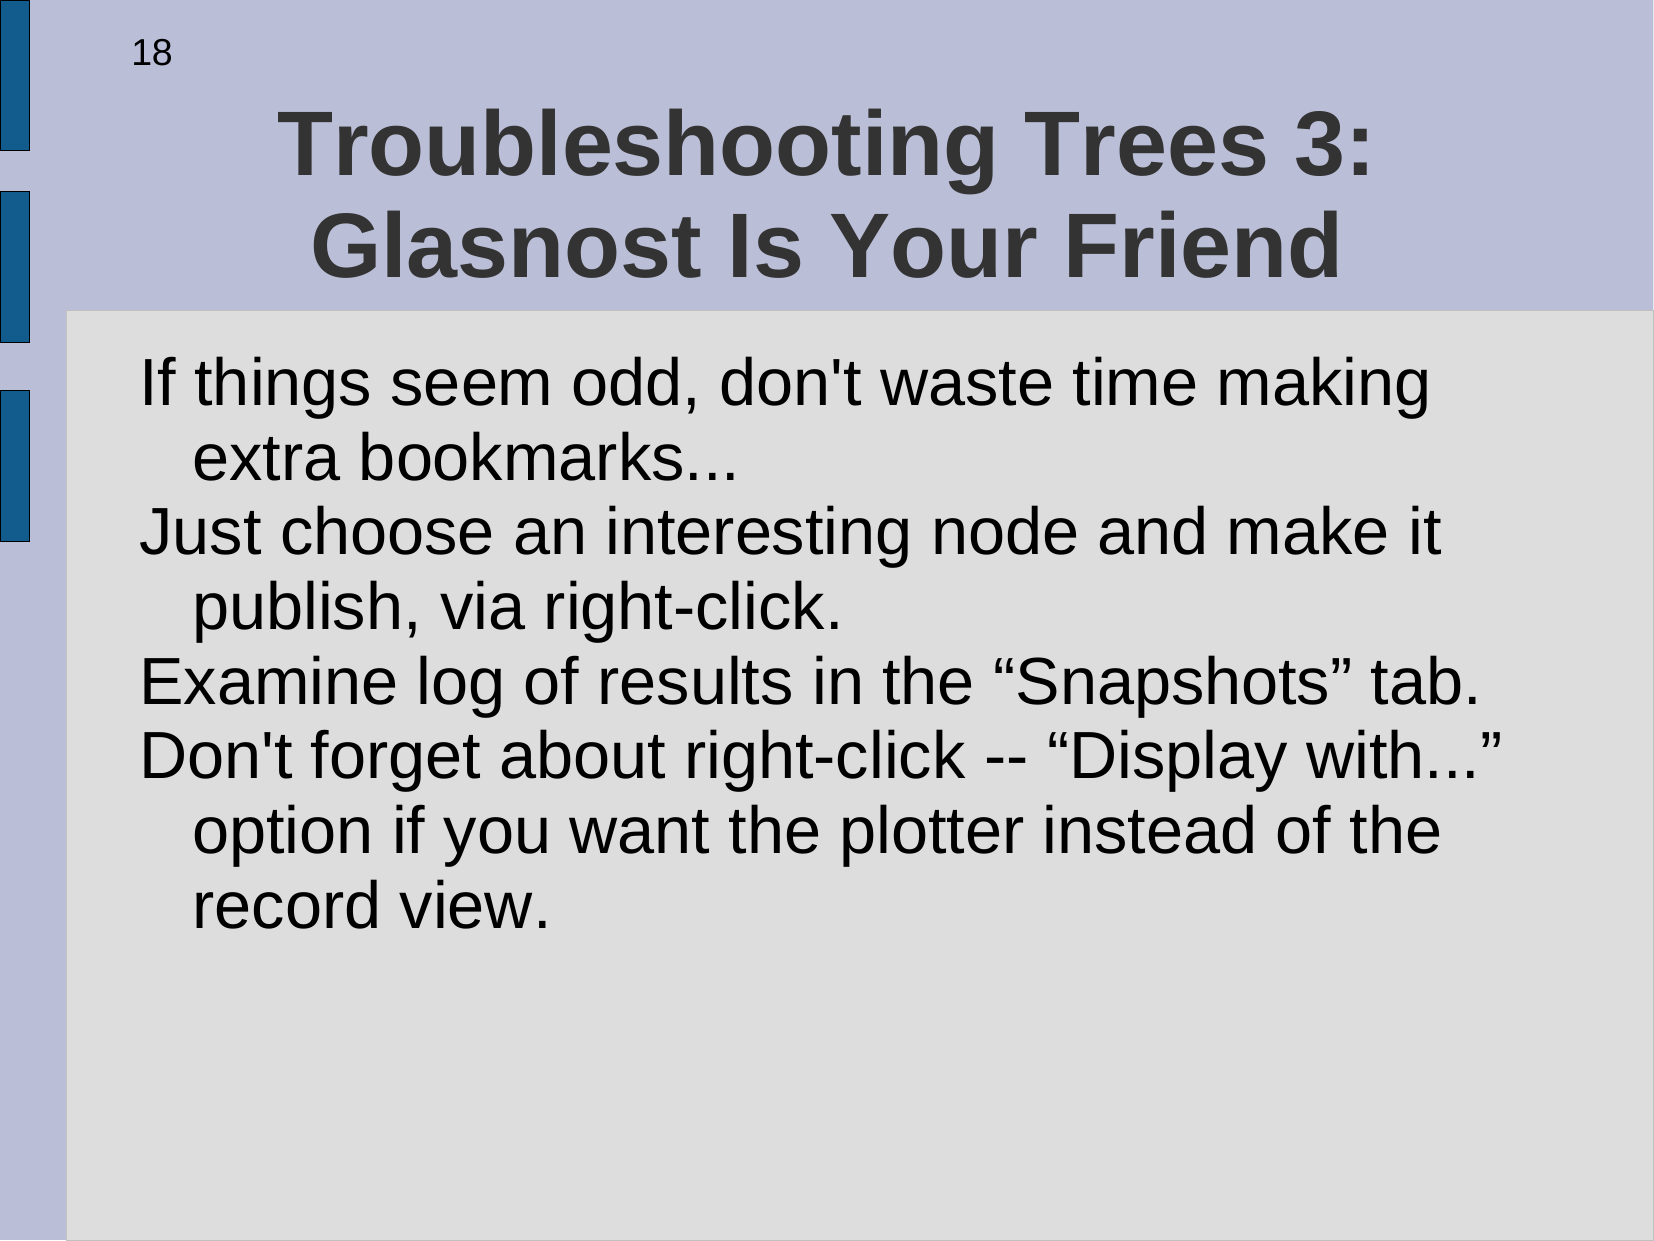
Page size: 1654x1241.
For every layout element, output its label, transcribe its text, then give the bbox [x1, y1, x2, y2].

text_box <number> [155, 23, 279, 97]
title Troubleshooting Trees 3: Glasnost Is Your Friend [121, 87, 1534, 302]
list If things seem odd, don't waste time making extra bookmarks... Just choose an interesting node and make it publish, via right-click. Examine log of results in the “Snapshots” tab. Don't forget about right-click -- “Display with...” option if you want the plotter instead of the record view. [121, 344, 1534, 1127]
